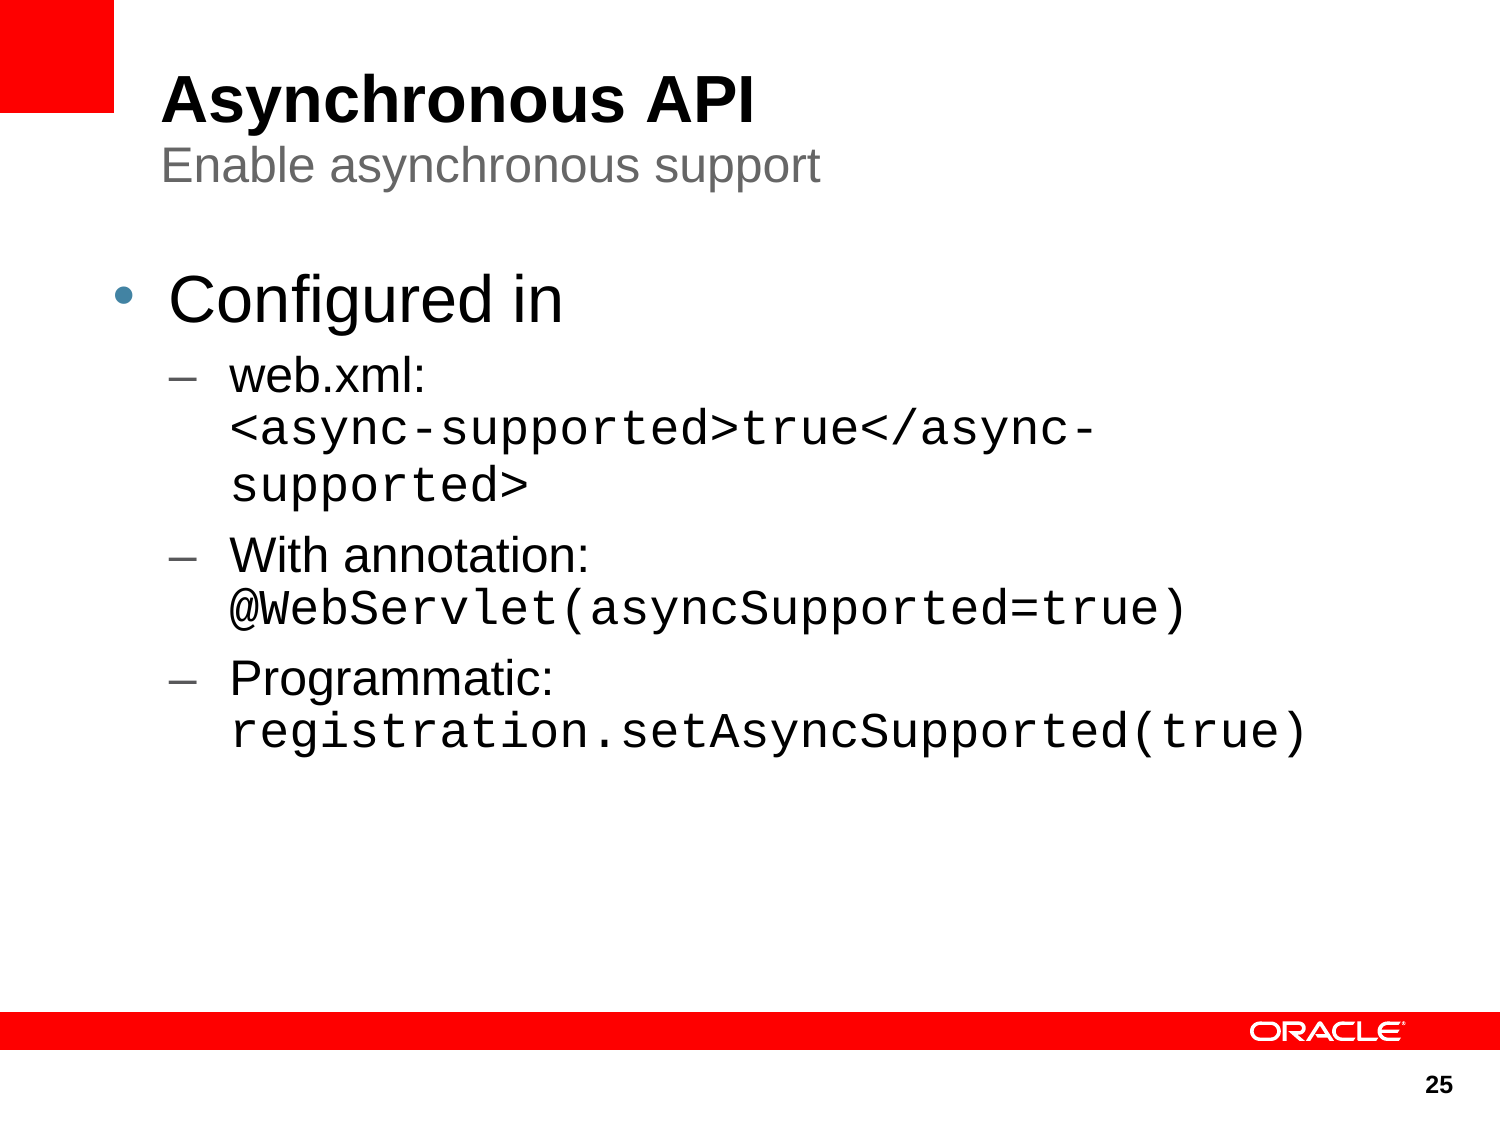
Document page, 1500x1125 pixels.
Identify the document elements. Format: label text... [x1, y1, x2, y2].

picture [0, 1012, 1500, 1050]
list Configured in web.xml: <async-supported>true</async-supported> With annotation: @WebServlet(asyncSupported=true) Programmatic: registration.setAsyncSupported(true) [112, 262, 1349, 1006]
picture [0, 0, 114, 113]
title Asynchronous API Enable asynchronous support [145, 42, 1390, 213]
